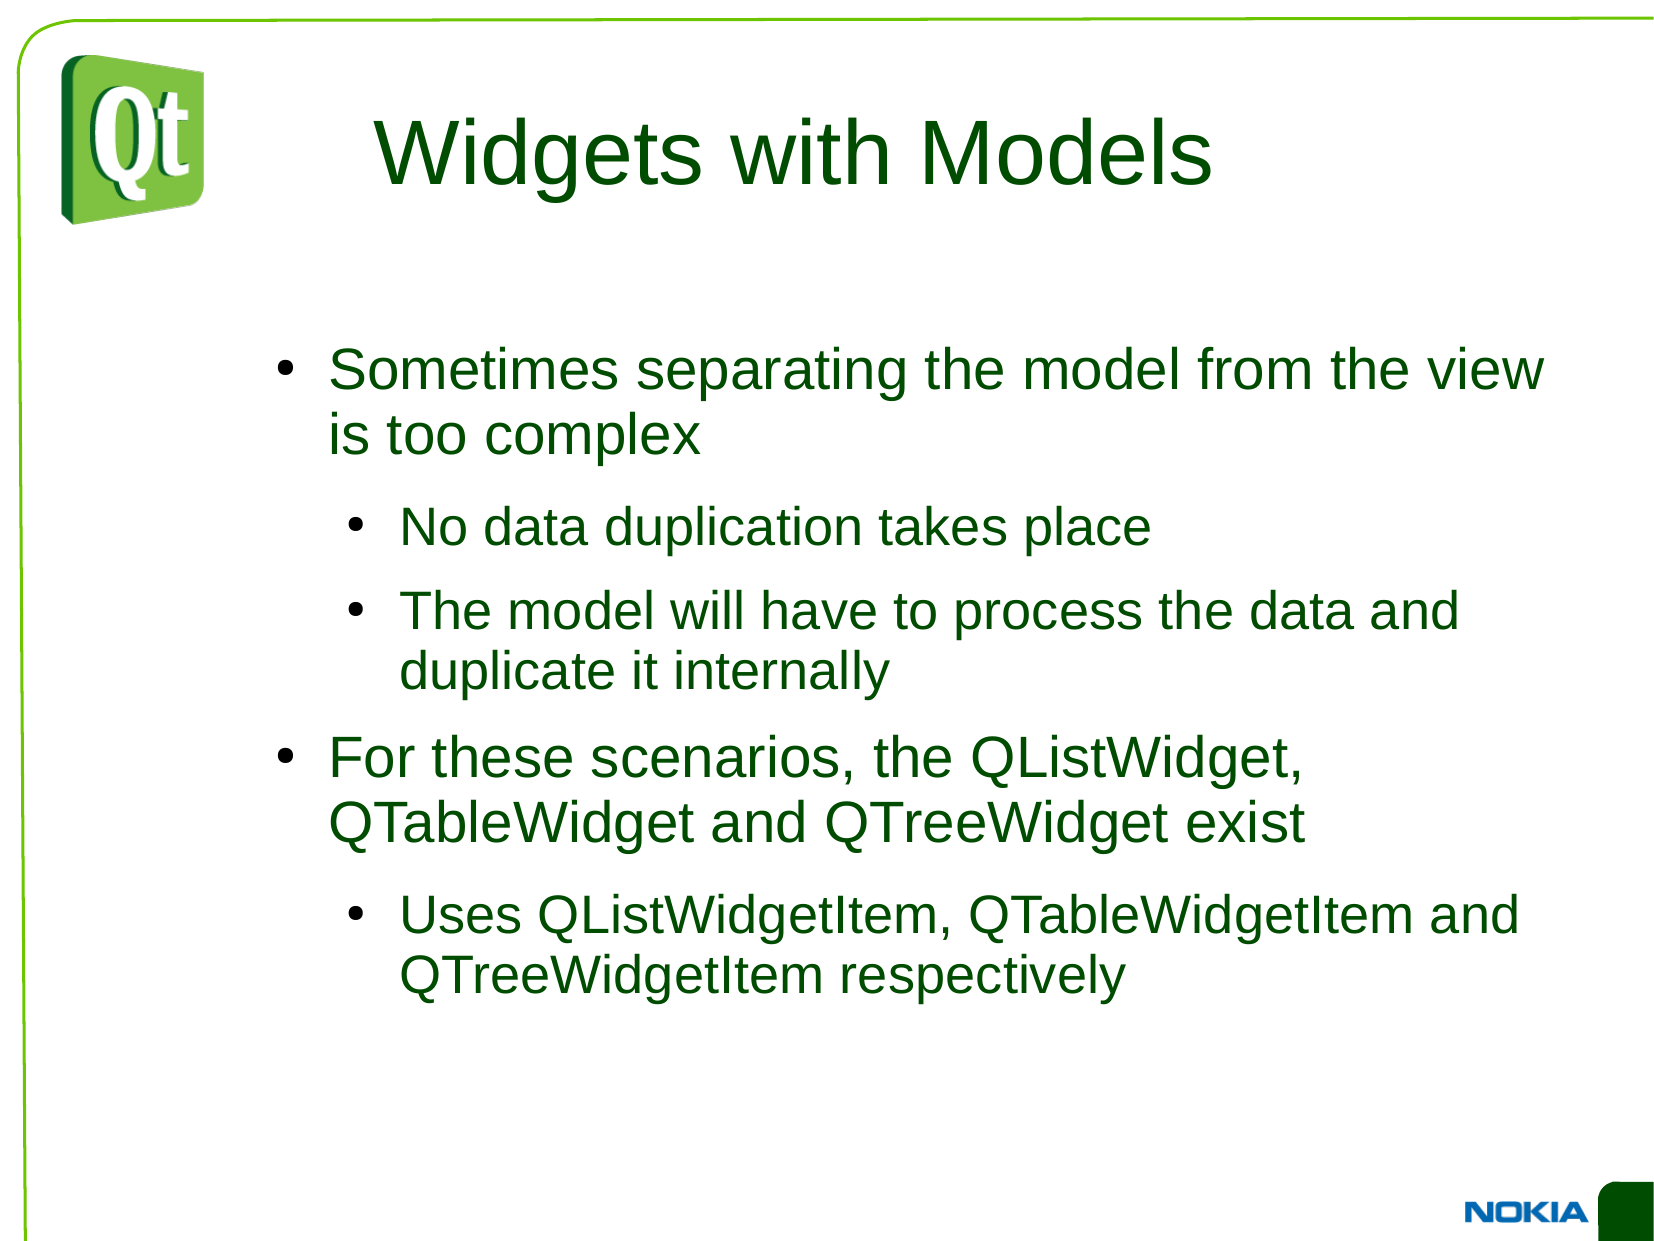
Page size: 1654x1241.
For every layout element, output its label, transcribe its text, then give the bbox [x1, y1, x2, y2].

picture [61, 55, 204, 225]
list Sometimes separating the model from the view is too complex No data duplication takes place The model will have to process the data and duplicate it internally For these scenarios, the QListWidget, QTableWidget and QTreeWidget exist Uses QListWidgetItem, QTableWidgetItem and QTreeWidgetItem respectively [257, 336, 1577, 1085]
title Widgets with Models [257, 56, 1333, 250]
picture [1465, 1201, 1589, 1223]
